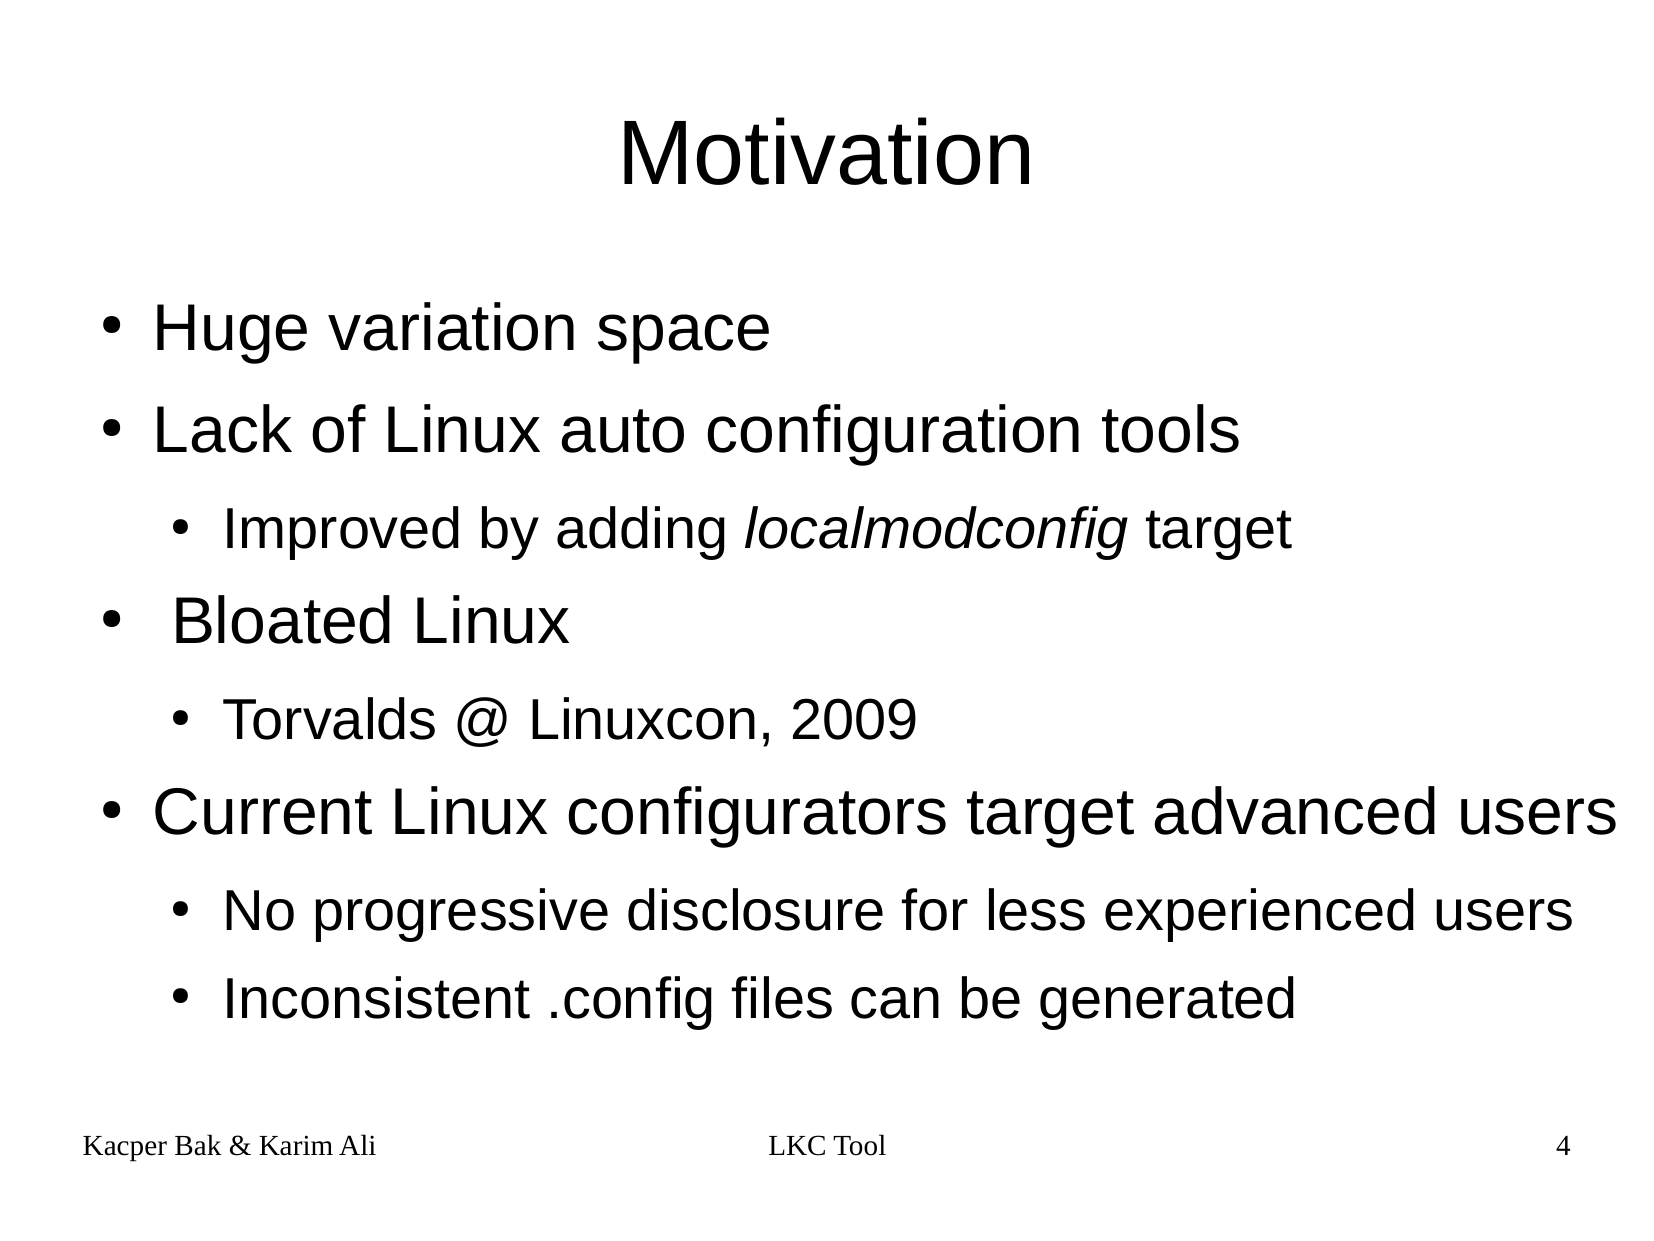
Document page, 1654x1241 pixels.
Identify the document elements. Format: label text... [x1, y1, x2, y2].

title Motivation [82, 49, 1571, 257]
list Huge variation space Lack of Linux auto configuration tools Improved by adding localmodconfig target Bloated Linux Torvalds @ Linuxcon, 2009 Current Linux configurators target advanced users No progressive disclosure for less experienced users Inconsistent .config files can be generated [82, 290, 1625, 1109]
